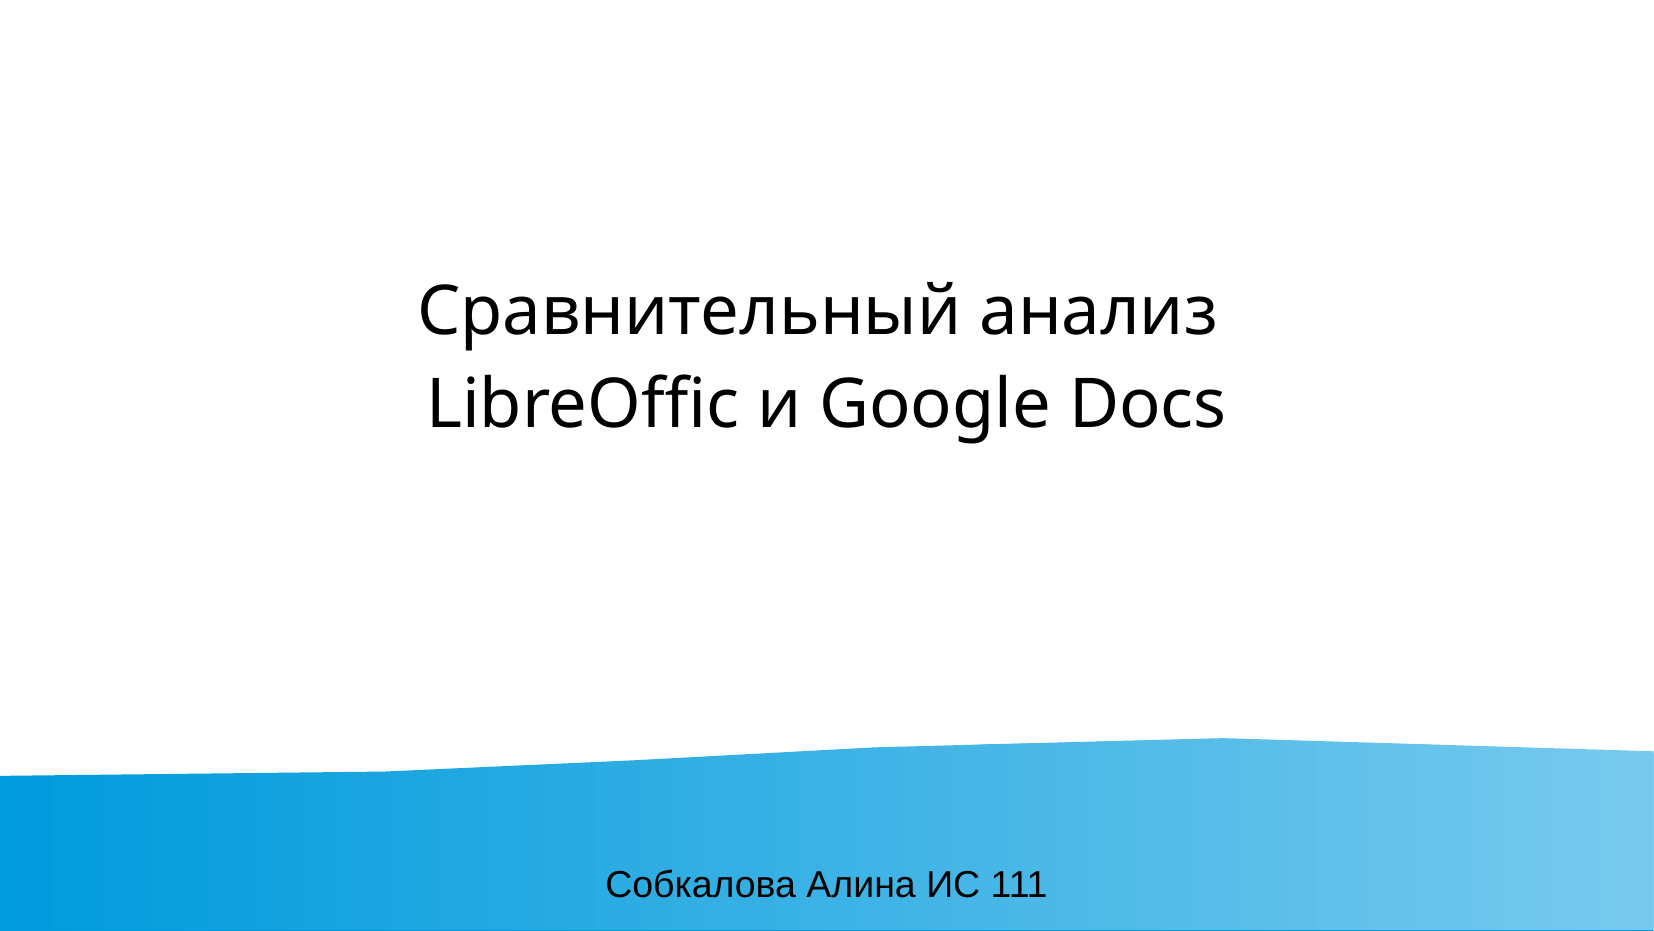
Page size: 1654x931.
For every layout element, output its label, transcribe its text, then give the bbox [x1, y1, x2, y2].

text_box Собкалова Алина ИС 111 [590, 856, 1152, 931]
title Сравнительный анализ LibreOffic и Google Docs [88, 265, 1565, 443]
